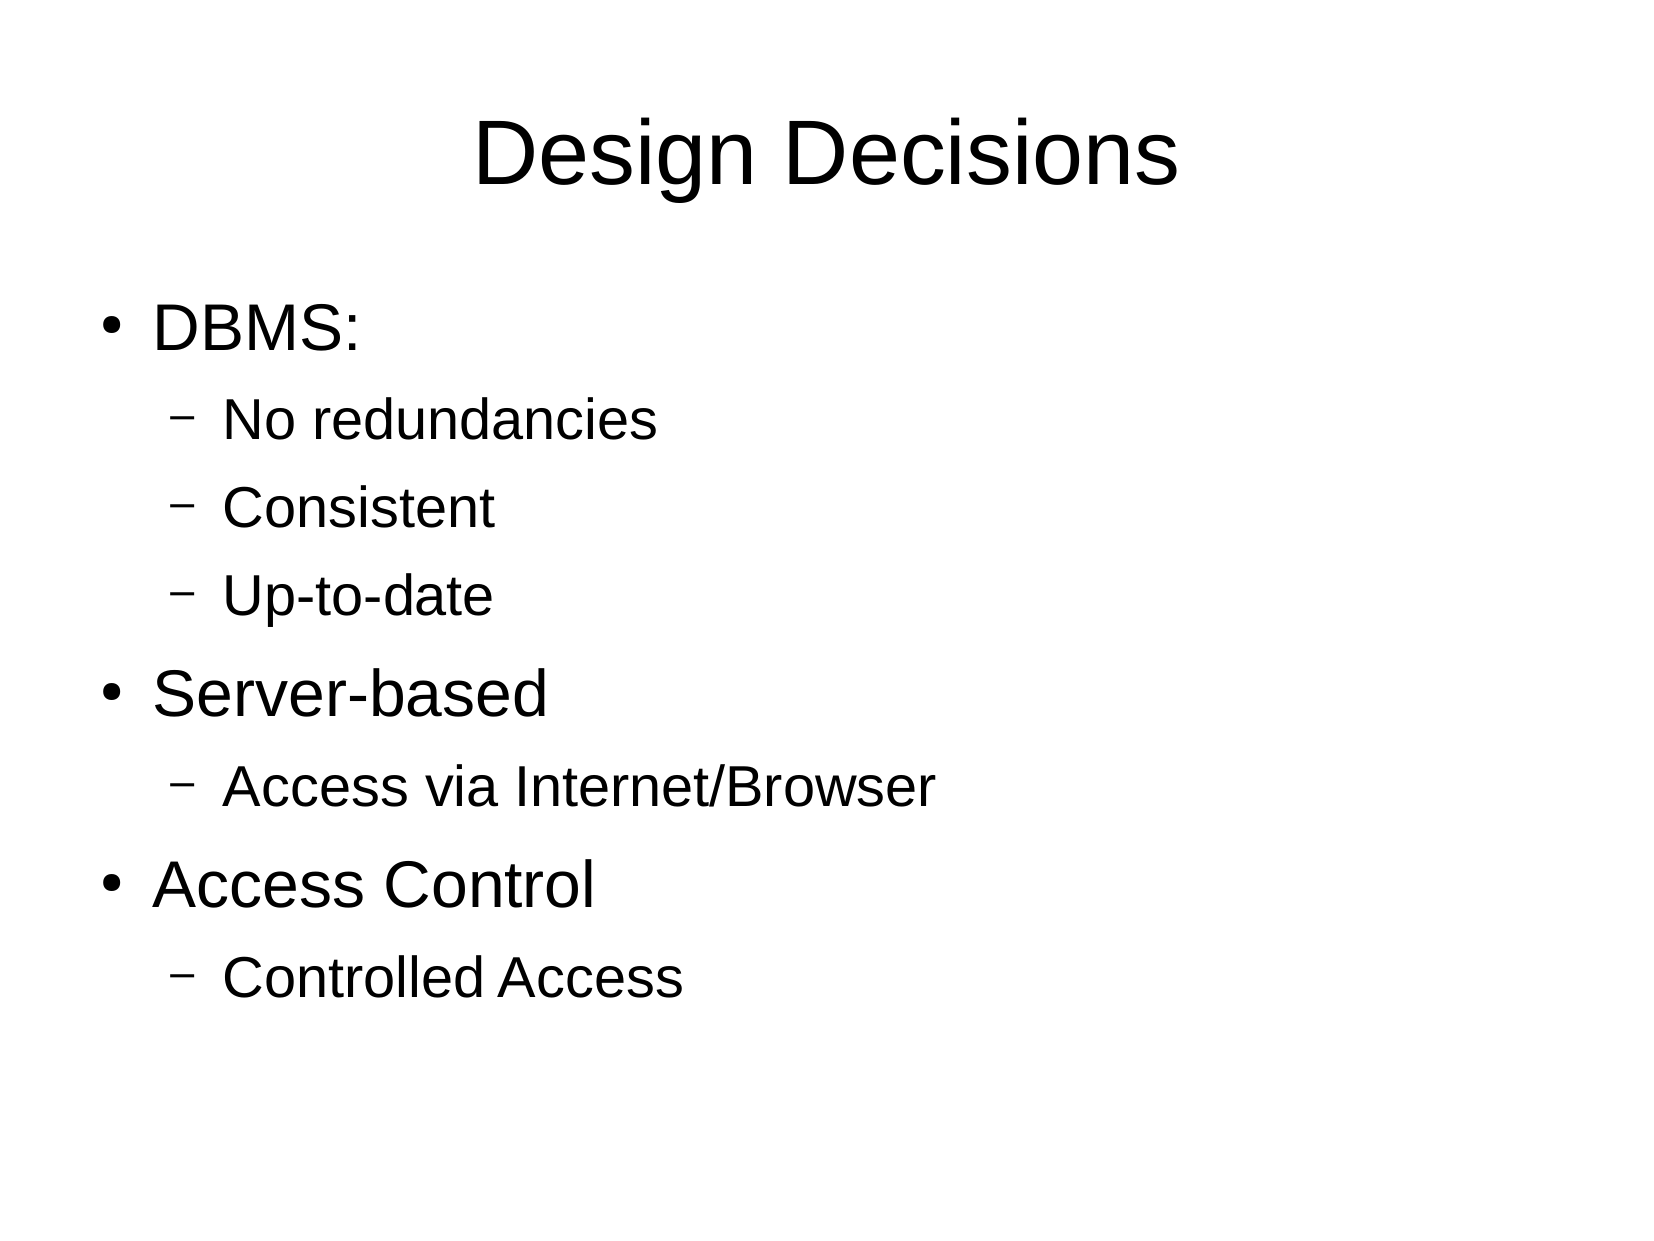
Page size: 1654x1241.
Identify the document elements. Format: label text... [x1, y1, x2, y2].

list DBMS: No redundancies Consistent Up-to-date Server-based Access via Internet/Browser Access Control Controlled Access [82, 290, 1571, 1010]
title Design Decisions [82, 49, 1571, 257]
